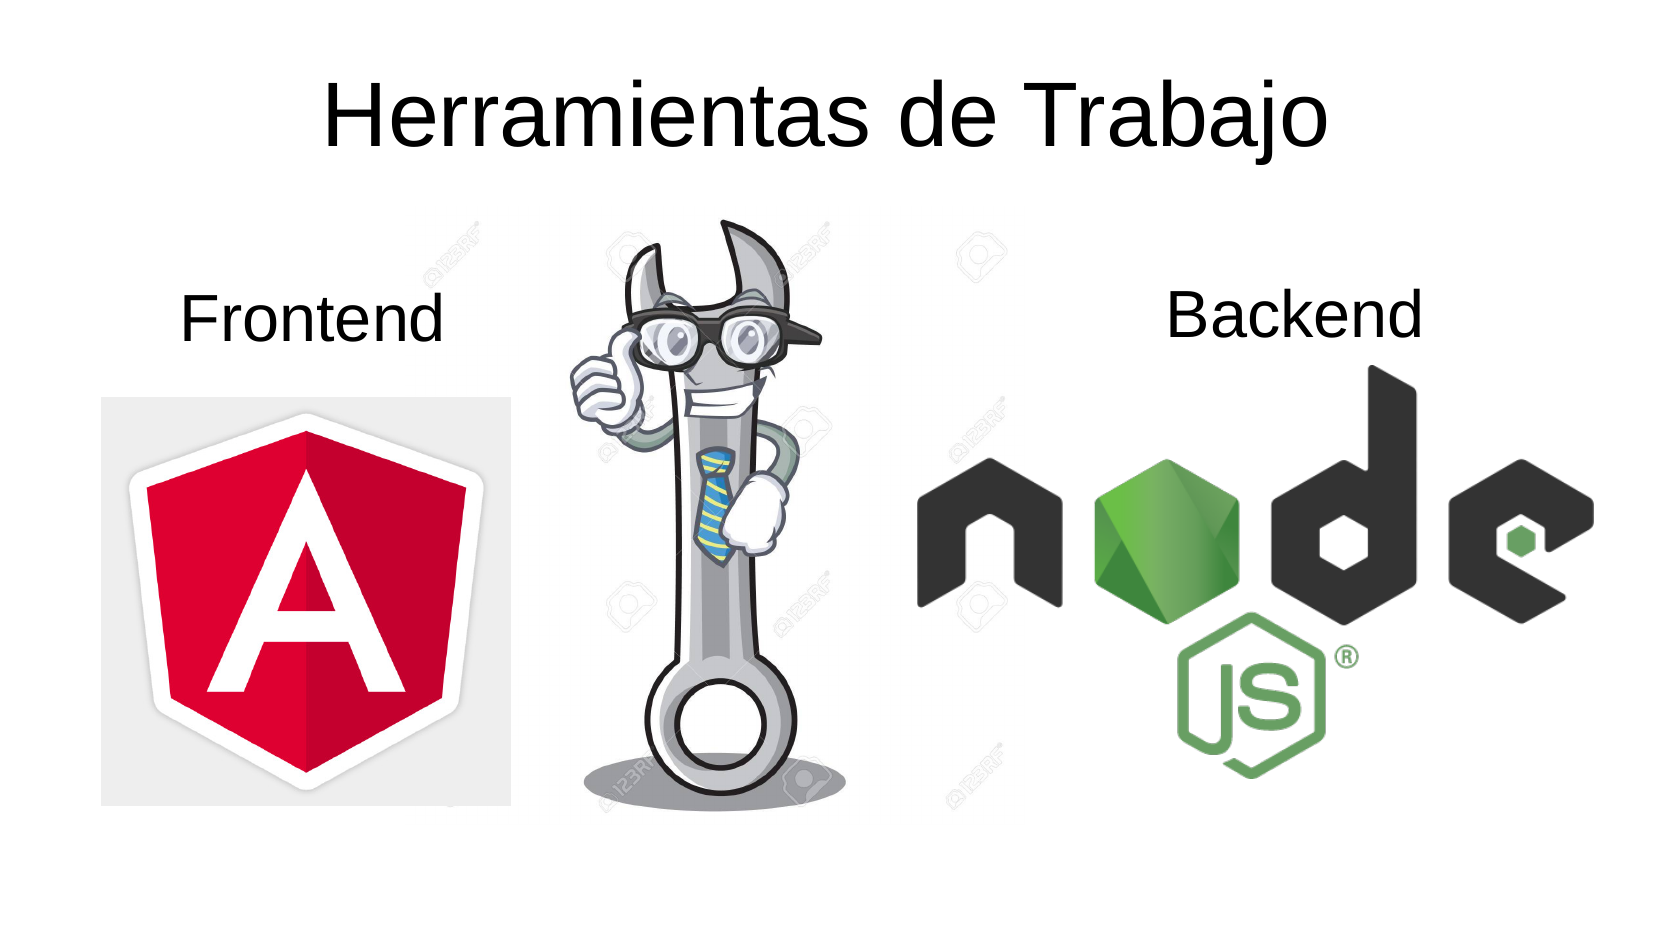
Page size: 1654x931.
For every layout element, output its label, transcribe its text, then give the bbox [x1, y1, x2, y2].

title Herramientas de Trabajo [82, 37, 1571, 193]
text_box Frontend [165, 273, 462, 364]
text_box Backend [1150, 270, 1441, 360]
picture [101, 206, 1594, 826]
